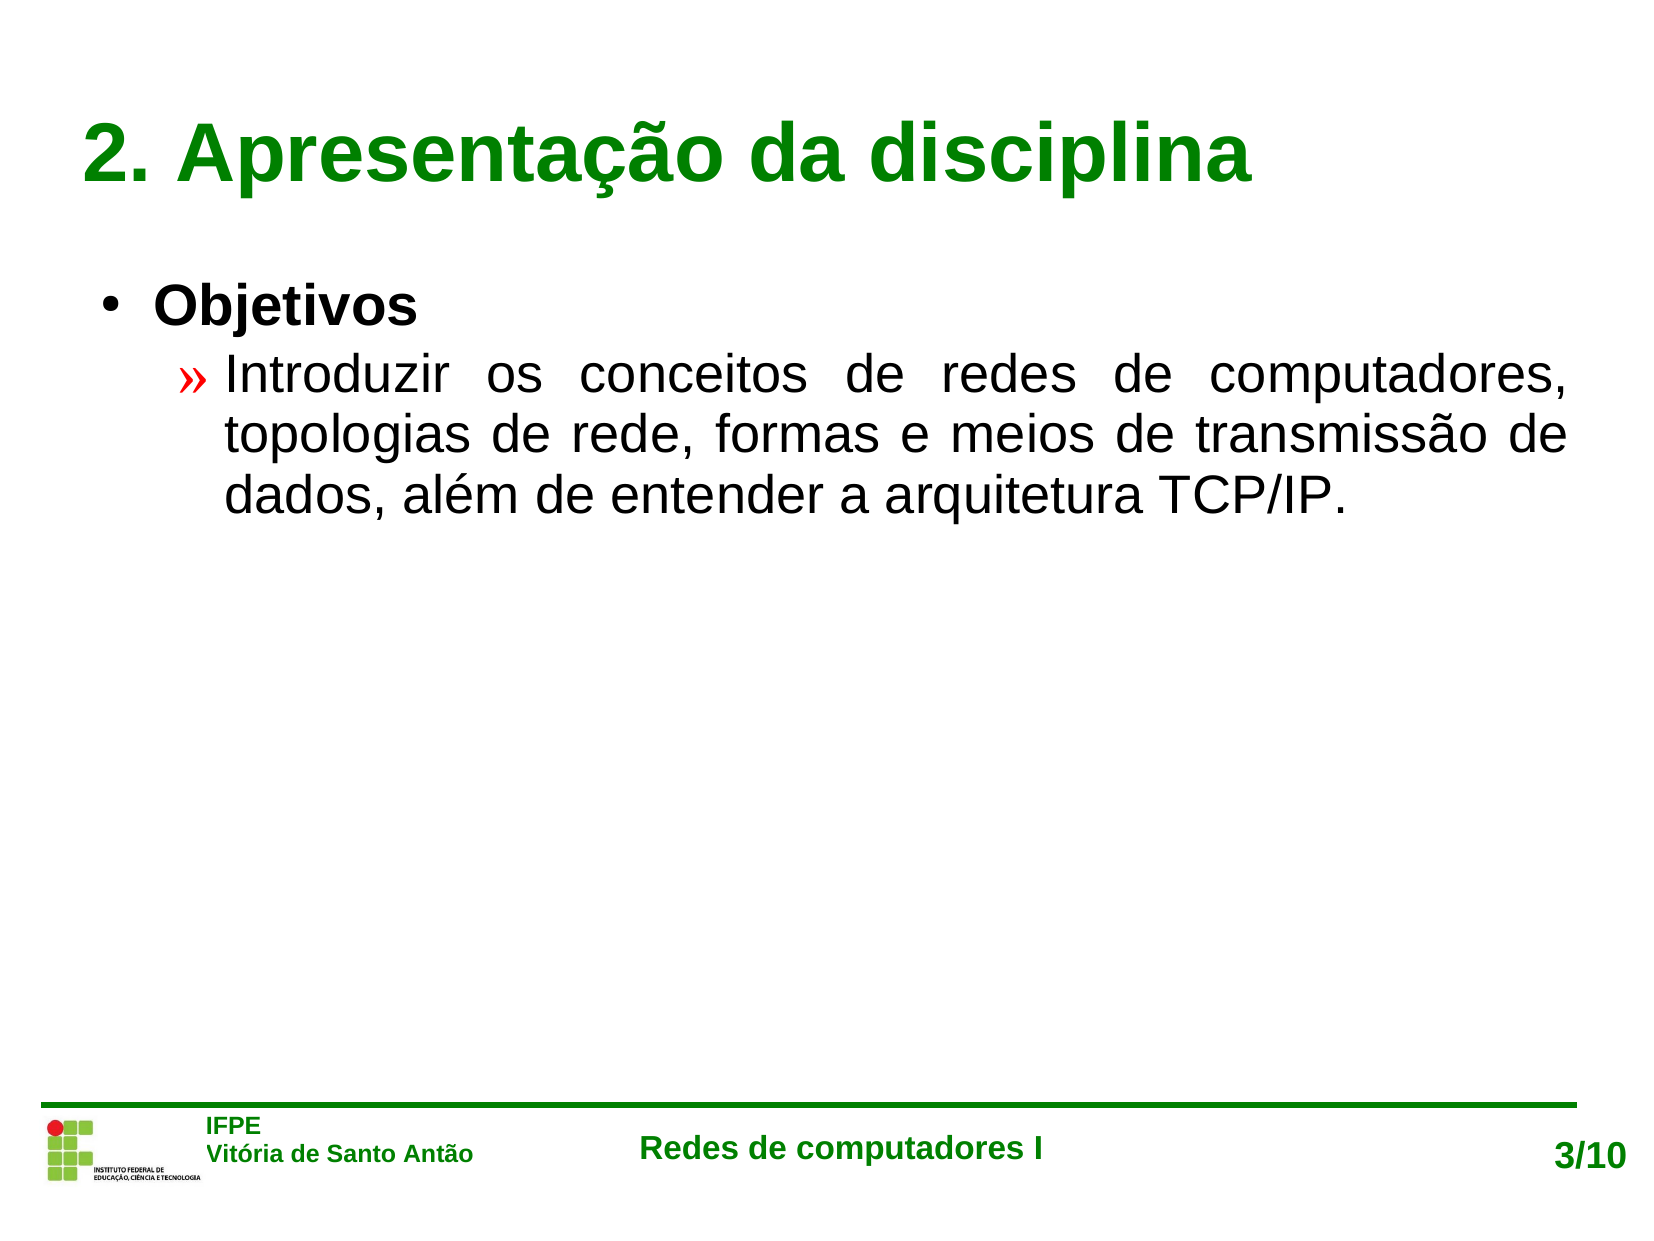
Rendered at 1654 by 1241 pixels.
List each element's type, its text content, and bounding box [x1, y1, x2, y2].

title 2. Apresentação da disciplina [82, 34, 1571, 272]
picture [39, 1111, 207, 1191]
list Objetivos Introduzir os conceitos de redes de computadores, topologias de rede, formas e meios de transmissão de dados, além de entender a arquitetura TCP/IP. [82, 272, 1571, 1160]
